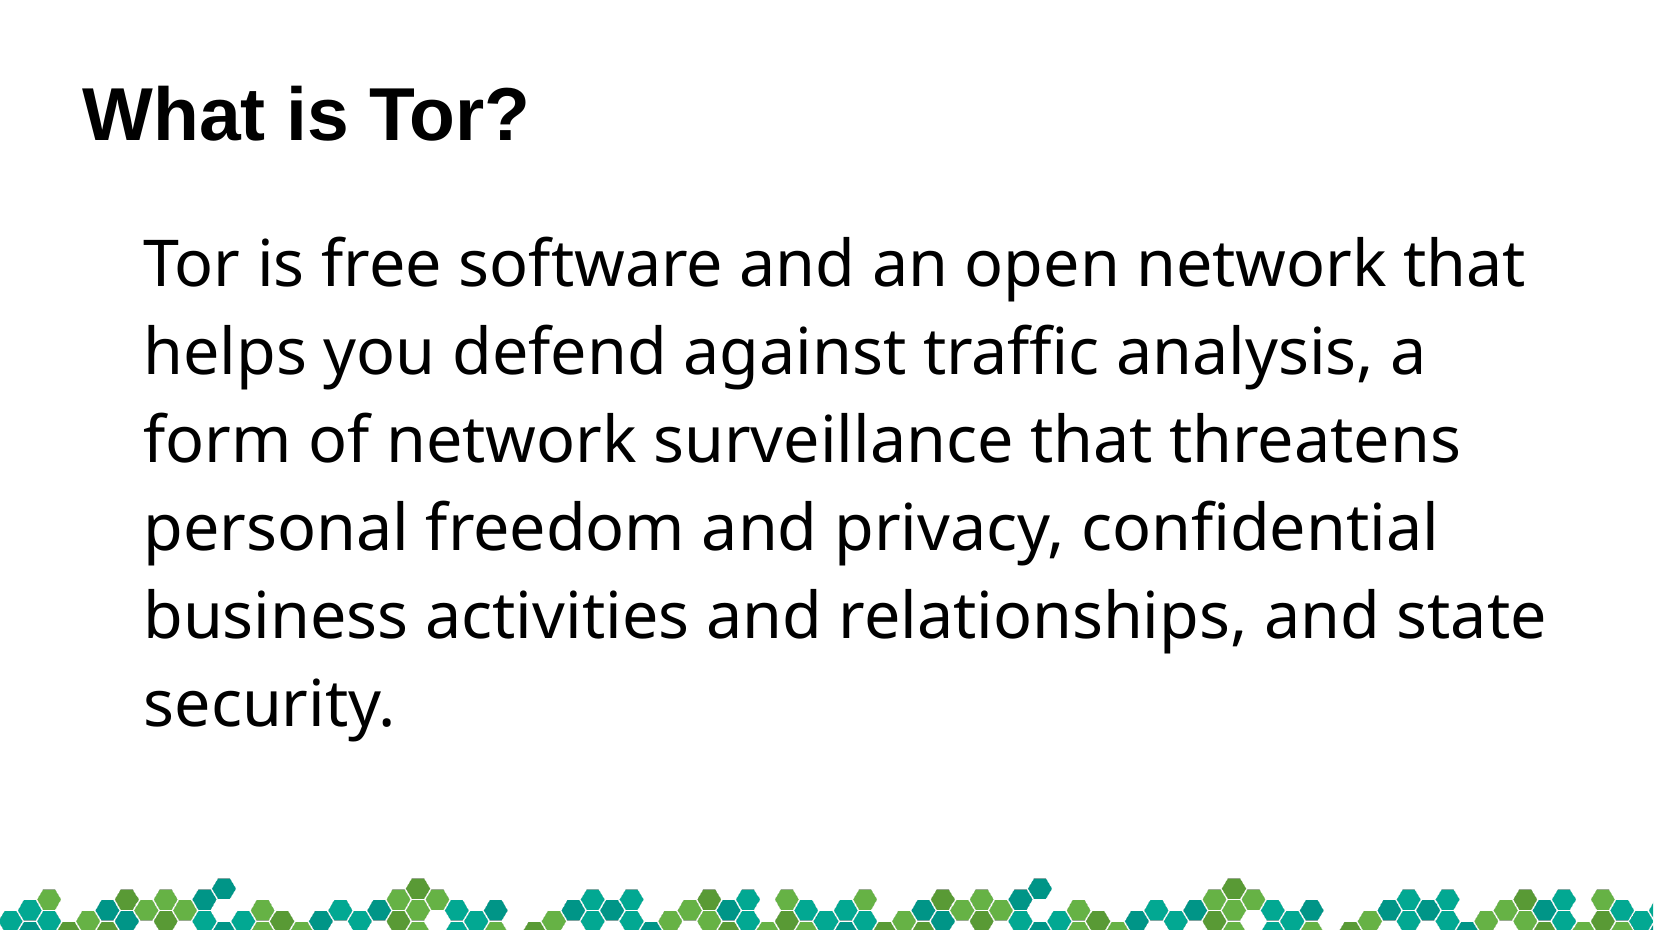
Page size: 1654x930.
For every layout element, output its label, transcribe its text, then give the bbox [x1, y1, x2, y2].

picture [0, 870, 1654, 930]
title What is Tor? [82, 37, 1571, 193]
list Tor is free software and an open network that helps you defend against traffic analysis, a form of network surveillance that threatens personal freedom and privacy, confidential business activities and relationships, and state security. [82, 217, 1571, 757]
